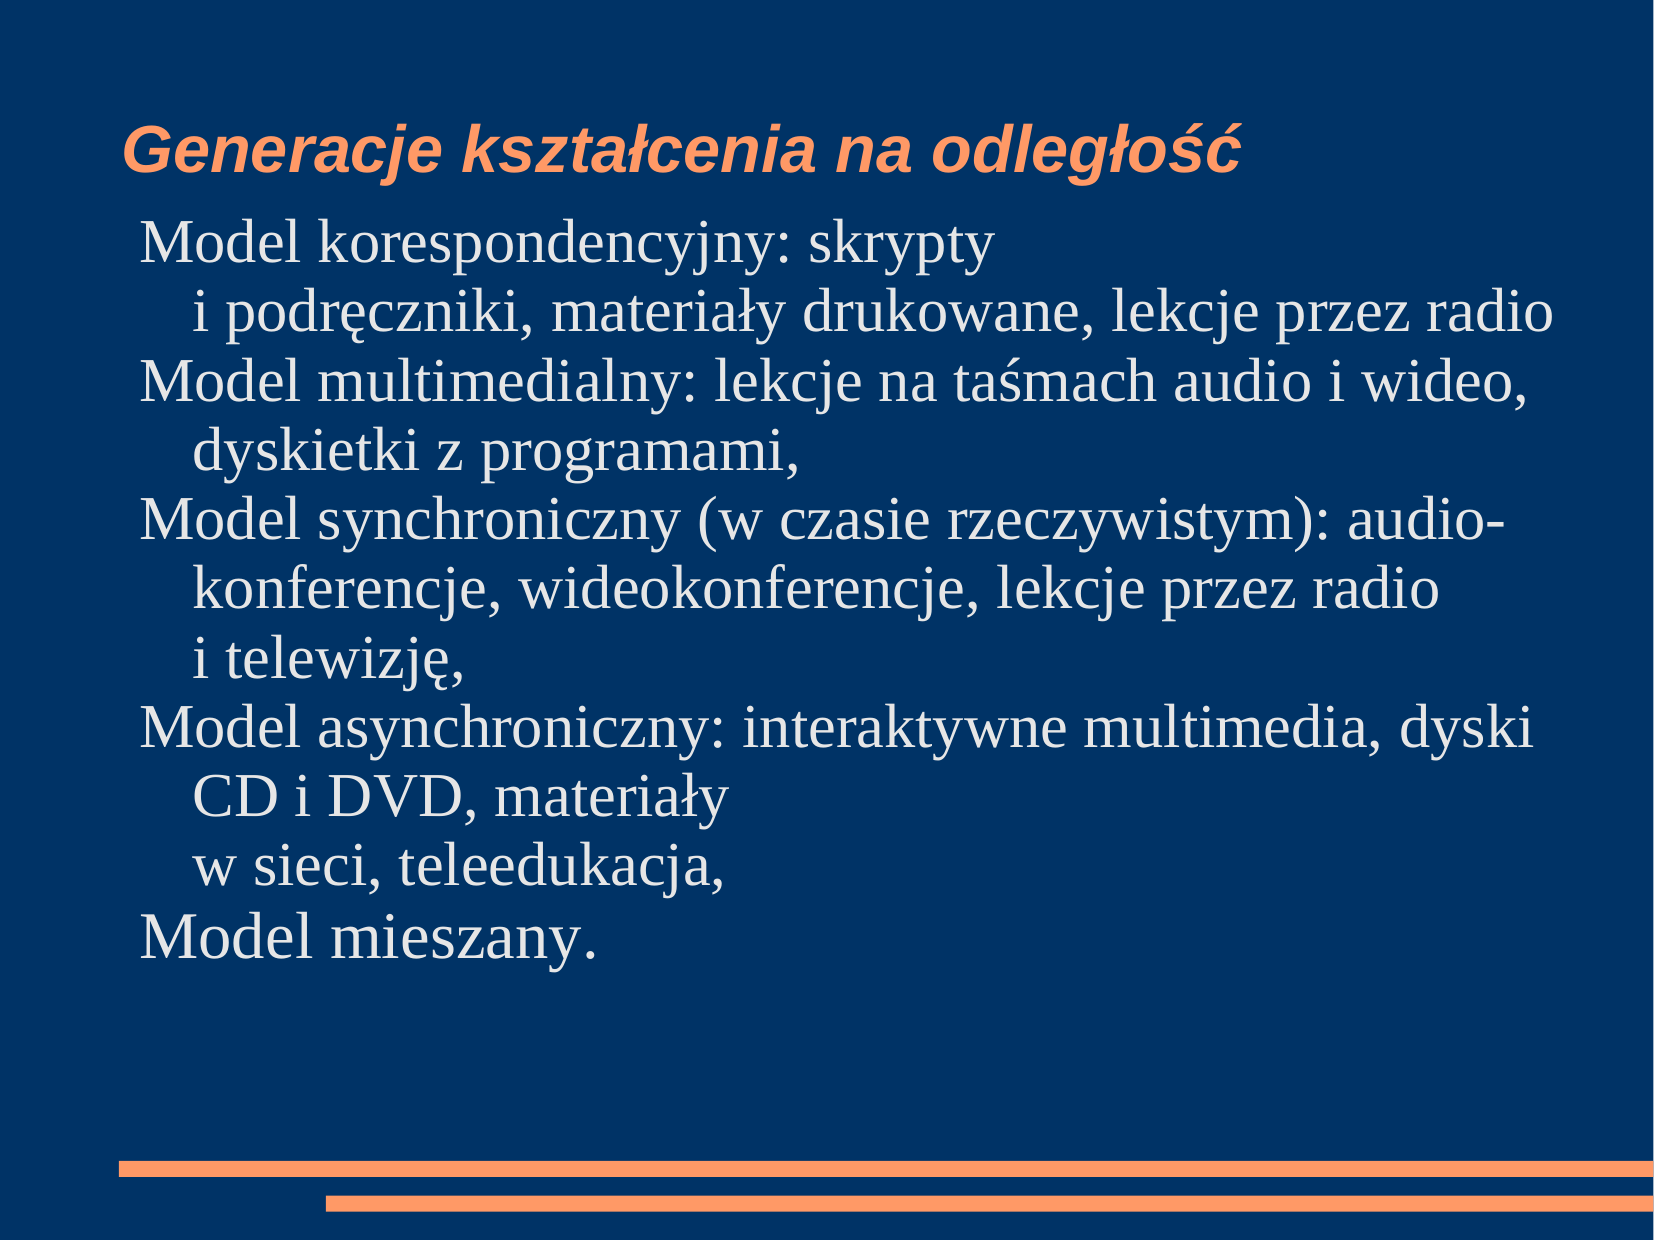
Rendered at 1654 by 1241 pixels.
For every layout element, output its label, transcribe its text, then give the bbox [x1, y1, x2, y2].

list Model korespondencyjny: skrypty i podręczniki, materiały drukowane, lekcje przez radio Model multimedialny: lekcje na taśmach audio i wideo, dyskietki z programami, Model synchroniczny (w czasie rzeczywistym): audio-konferencje, wideokonferencje, lekcje przez radio i telewizję, Model asynchroniczny: interaktywne multimedia, dyski CD i DVD, materiały w sieci, teleedukacja, Model mieszany. [121, 206, 1561, 1236]
title Generacje kształcenia na odległość [121, 46, 1534, 206]
